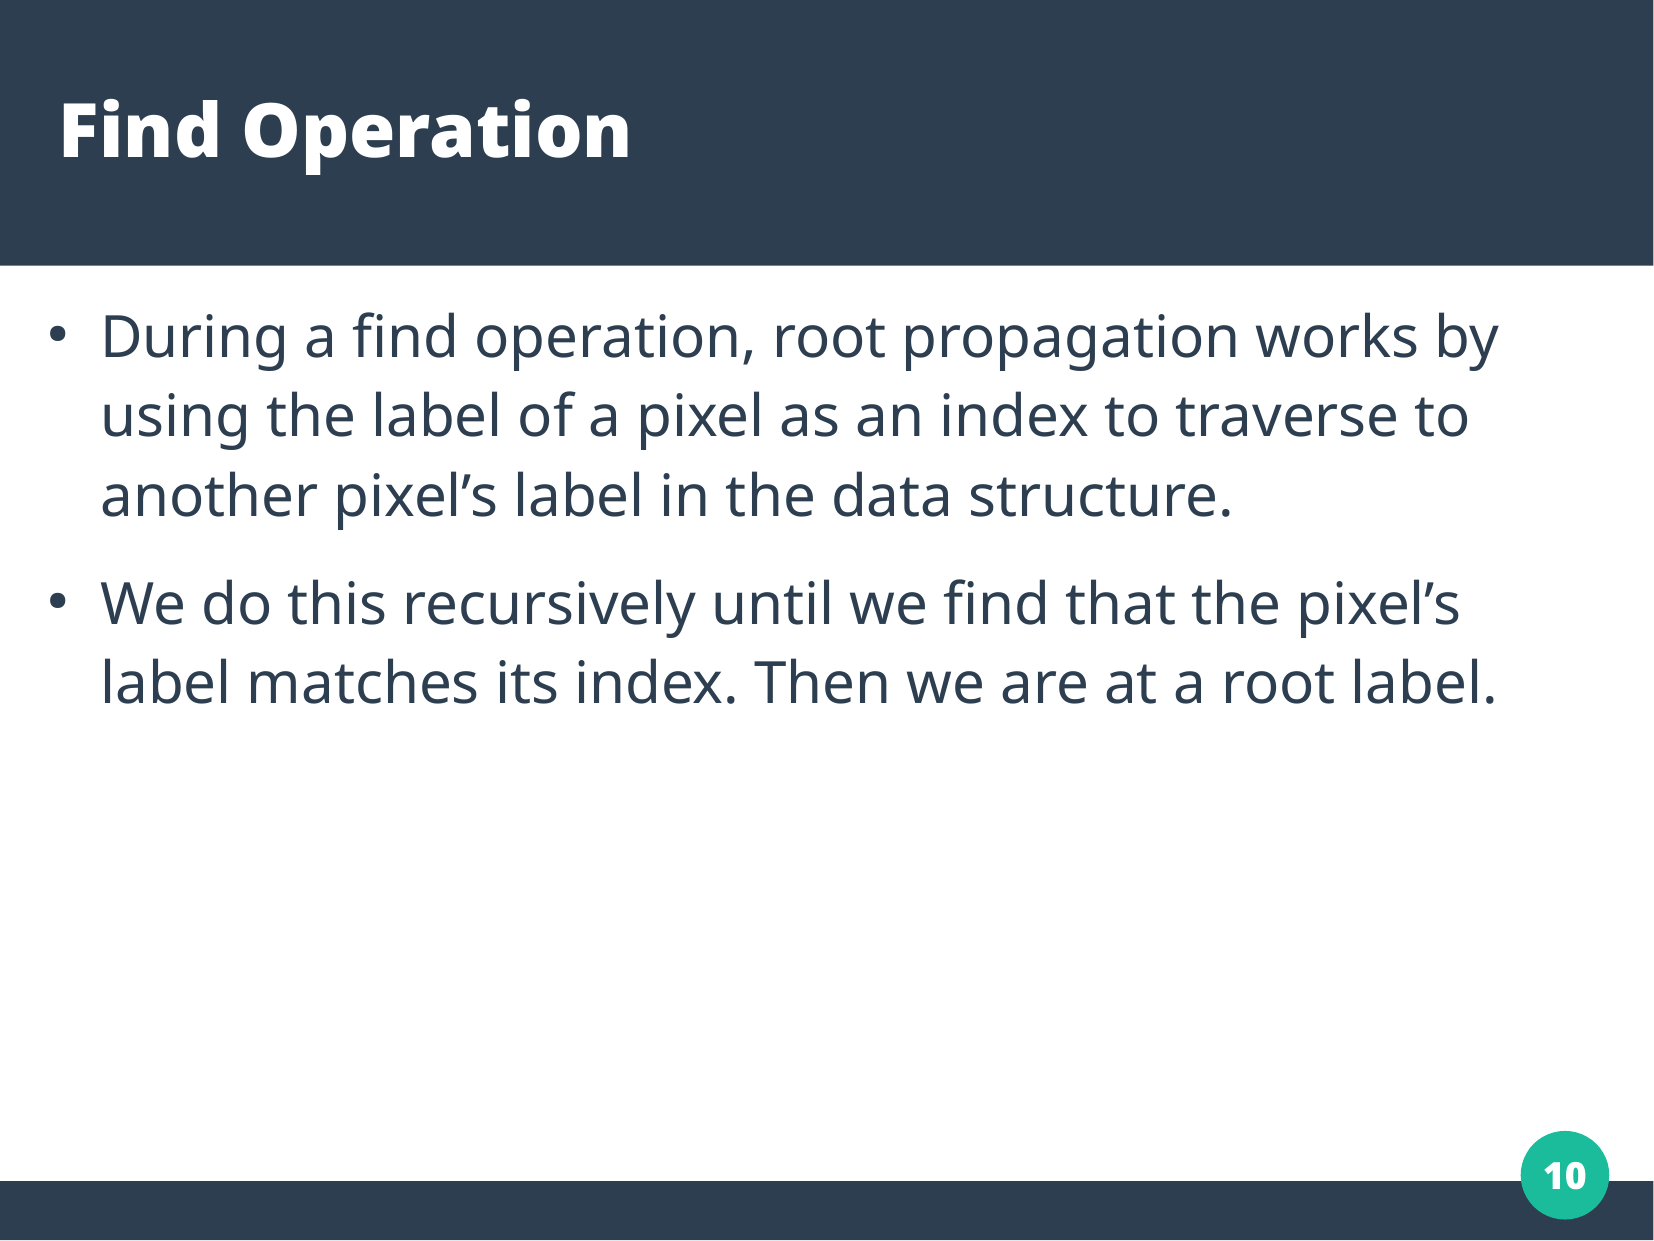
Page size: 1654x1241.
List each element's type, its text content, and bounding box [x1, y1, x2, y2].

list During a find operation, root propagation works by using the label of a pixel as an index to traverse to another pixel’s label in the data structure. We do this recursively until we find that the pixel’s label matches its index. Then we are at a root label. [29, 295, 1565, 1123]
title Find Operation [59, 49, 1595, 207]
